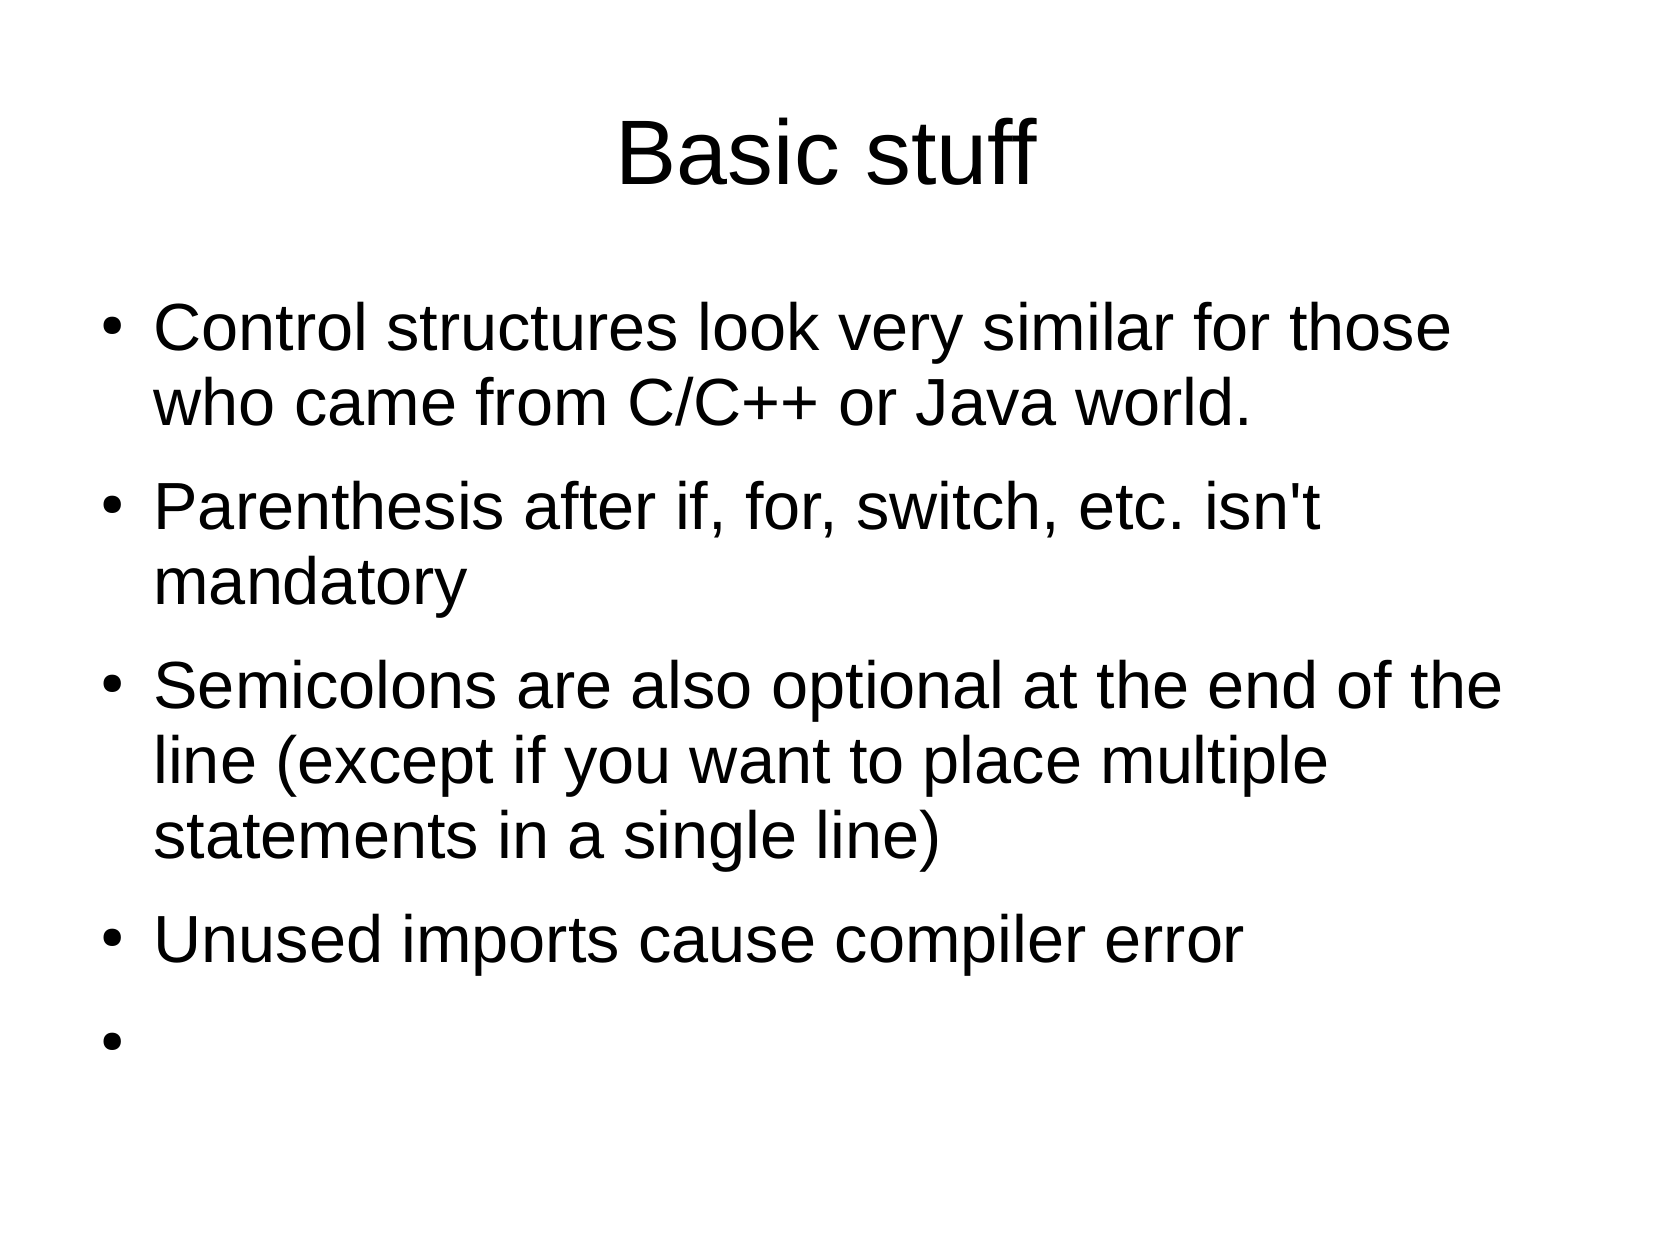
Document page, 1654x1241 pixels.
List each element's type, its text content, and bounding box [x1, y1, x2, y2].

list Control structures look very similar for those who came from C/C++ or Java world. Parenthesis after if, for, switch, etc. isn't mandatory Semicolons are also optional at the end of the line (except if you want to place multiple statements in a single line) Unused imports cause compiler error [82, 290, 1571, 1010]
title Basic stuff [82, 49, 1571, 257]
